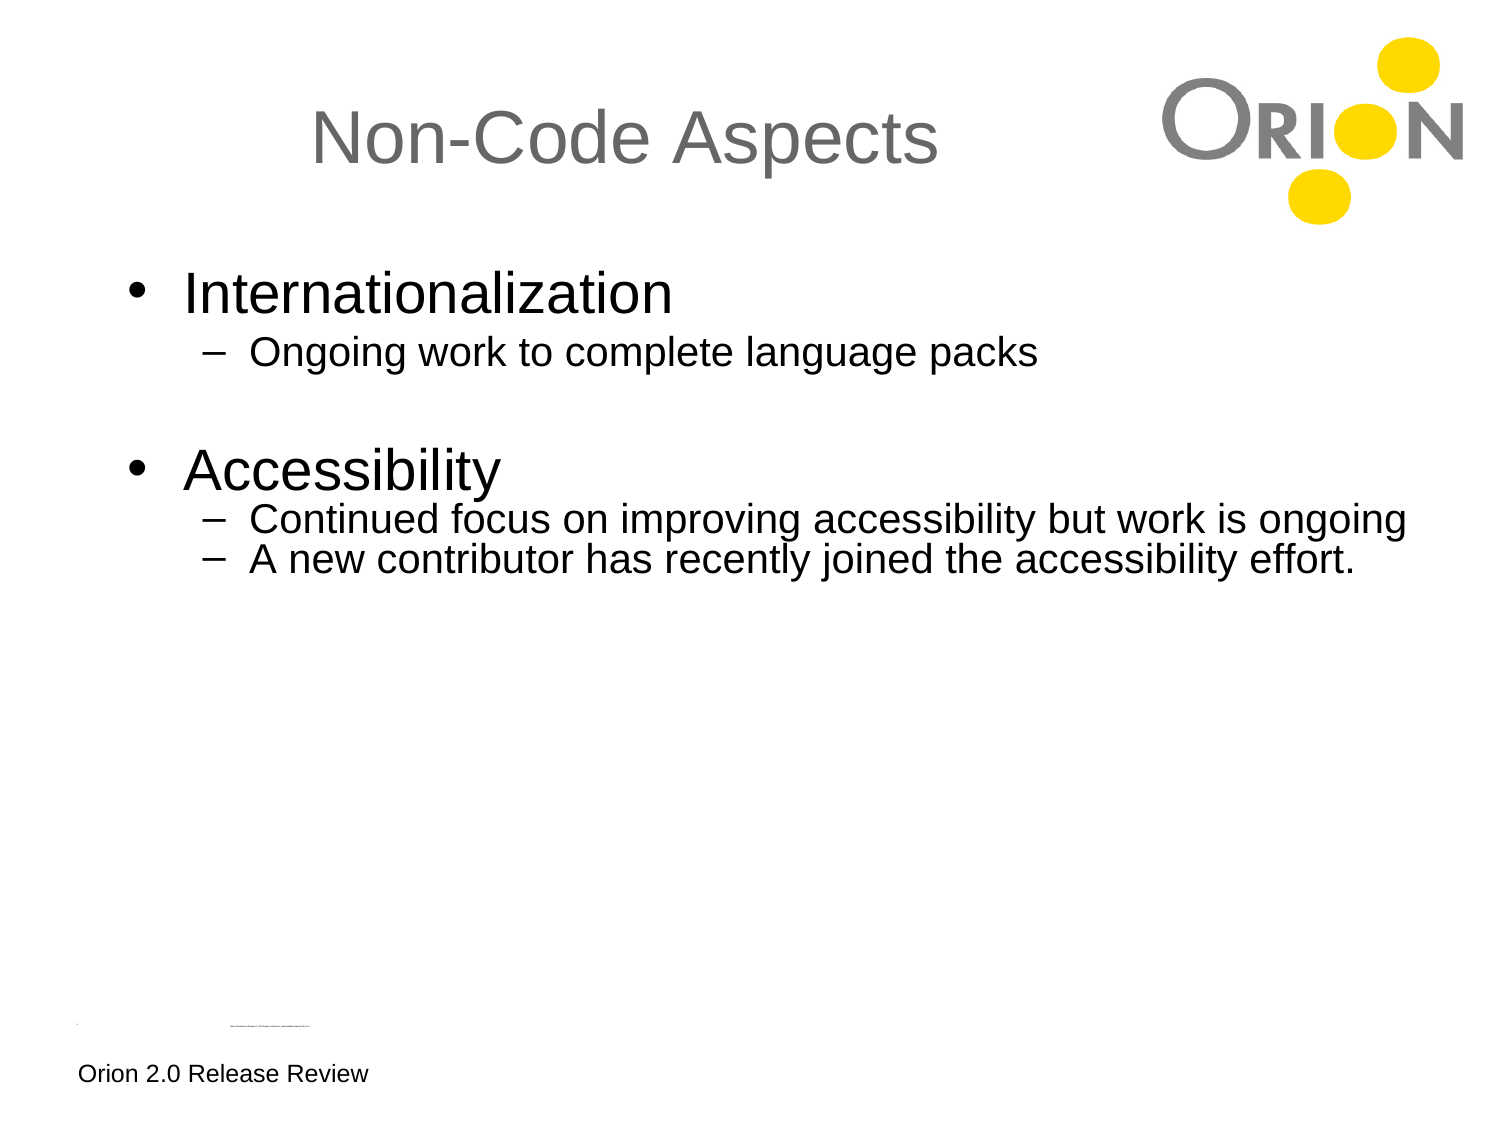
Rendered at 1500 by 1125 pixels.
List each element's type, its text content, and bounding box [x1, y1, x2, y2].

list Internationalization Ongoing work to complete language packs Accessibility Continued focus on improving accessibility but work is ongoing A new contributor has recently joined the accessibility effort. [112, 261, 1463, 976]
title Non-Code Aspects [74, 45, 1176, 233]
picture [1162, 37, 1463, 225]
